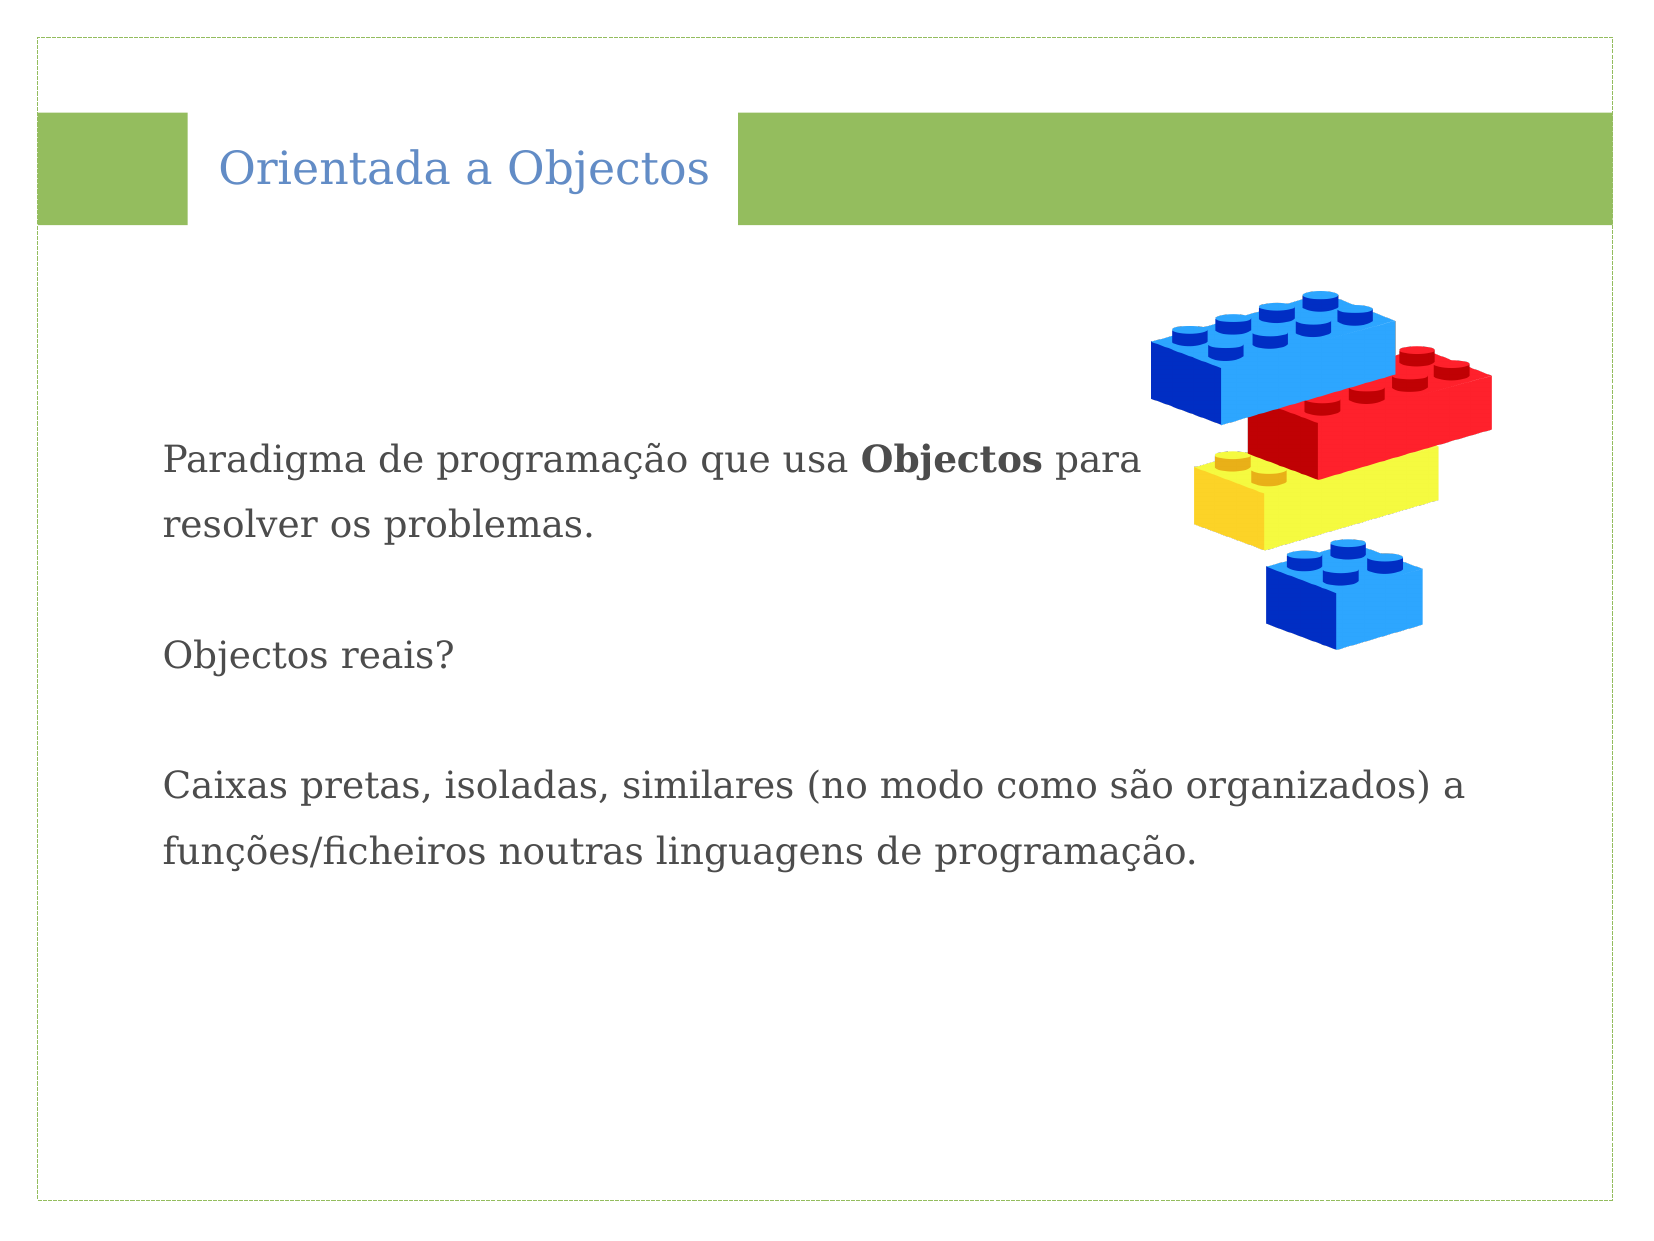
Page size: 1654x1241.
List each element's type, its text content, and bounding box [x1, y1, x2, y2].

text_box [738, 112, 1613, 226]
text_box Paradigma de programação que usa Objectos para resolver os problemas. Objectos reais? Caixas pretas, isoladas, similares (no modo como são organizados) a funções/ficheiros noutras linguagens de programação. [147, 408, 1536, 934]
text_box Orientada a Objectos [203, 134, 727, 203]
text_box [37, 112, 188, 226]
picture [1151, 291, 1492, 408]
